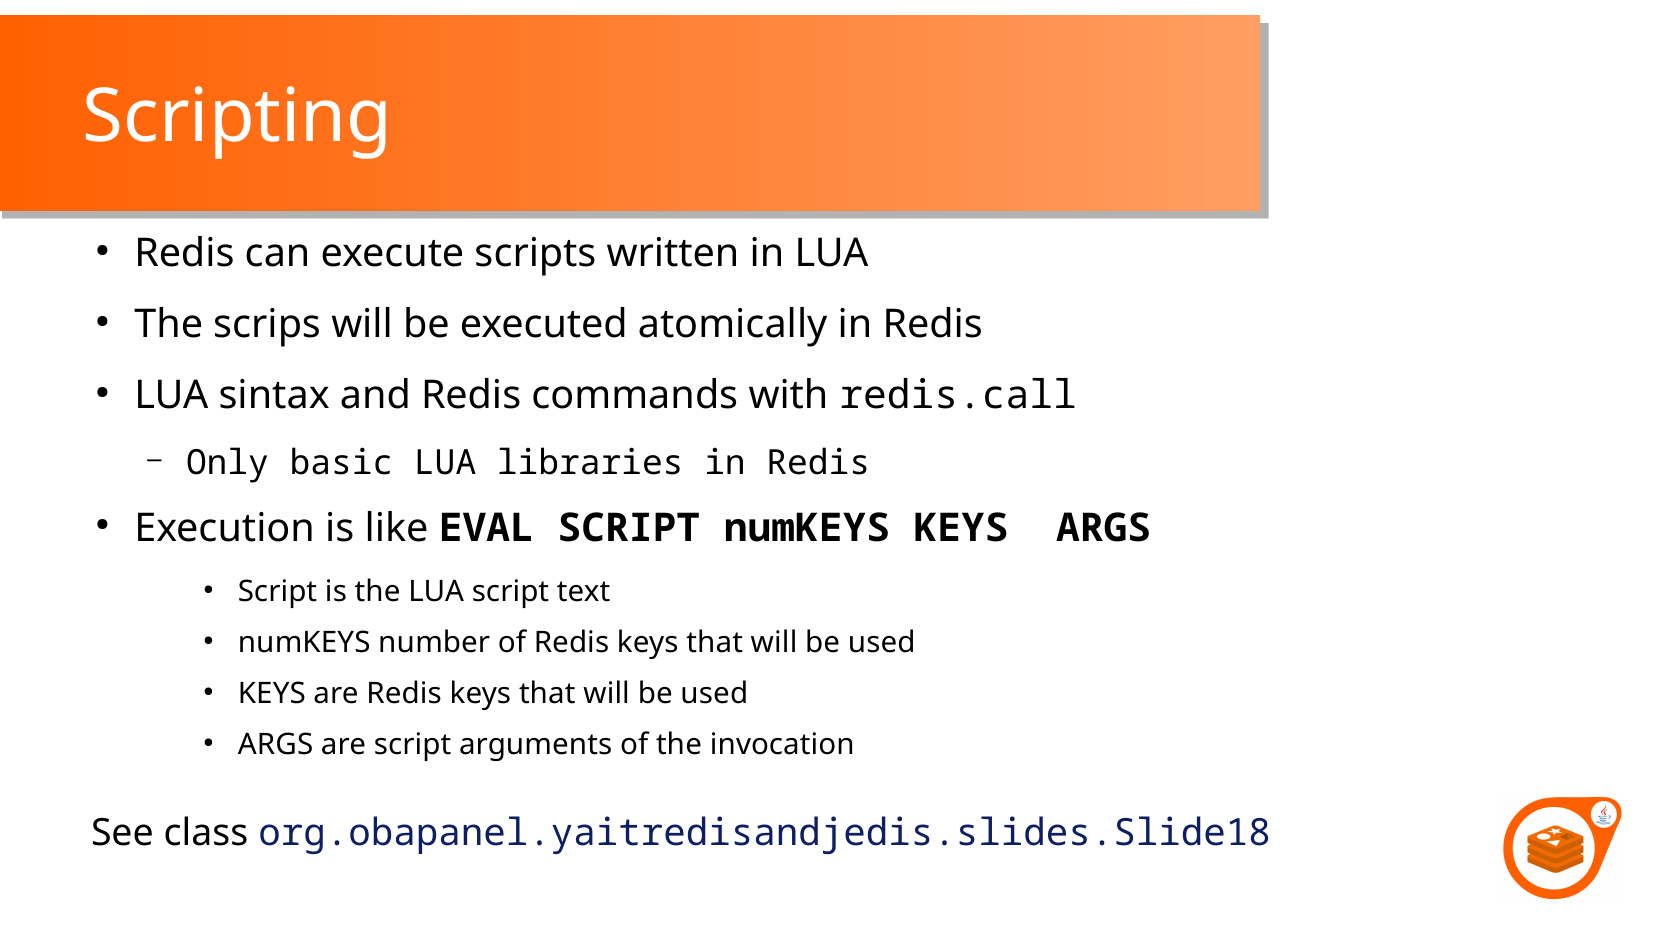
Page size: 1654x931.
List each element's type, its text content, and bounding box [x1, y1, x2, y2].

text_box See class org.obapanel.yaitredisandjedis.slides.Slide18 [76, 798, 1111, 856]
title Scripting [82, 35, 1235, 189]
list Redis can execute scripts written in LUA The scrips will be executed atomically in Redis LUA sintax and Redis commands with redis.call Only basic LUA libraries in Redis Execution is like EVAL SCRIPT numKEYS KEYS ARGS Script is the LUA script text numKEYS number of Redis keys that will be used KEYS are Redis keys that will be used ARGS are script arguments of the invocation [82, 224, 1571, 764]
picture [1500, 794, 1625, 903]
